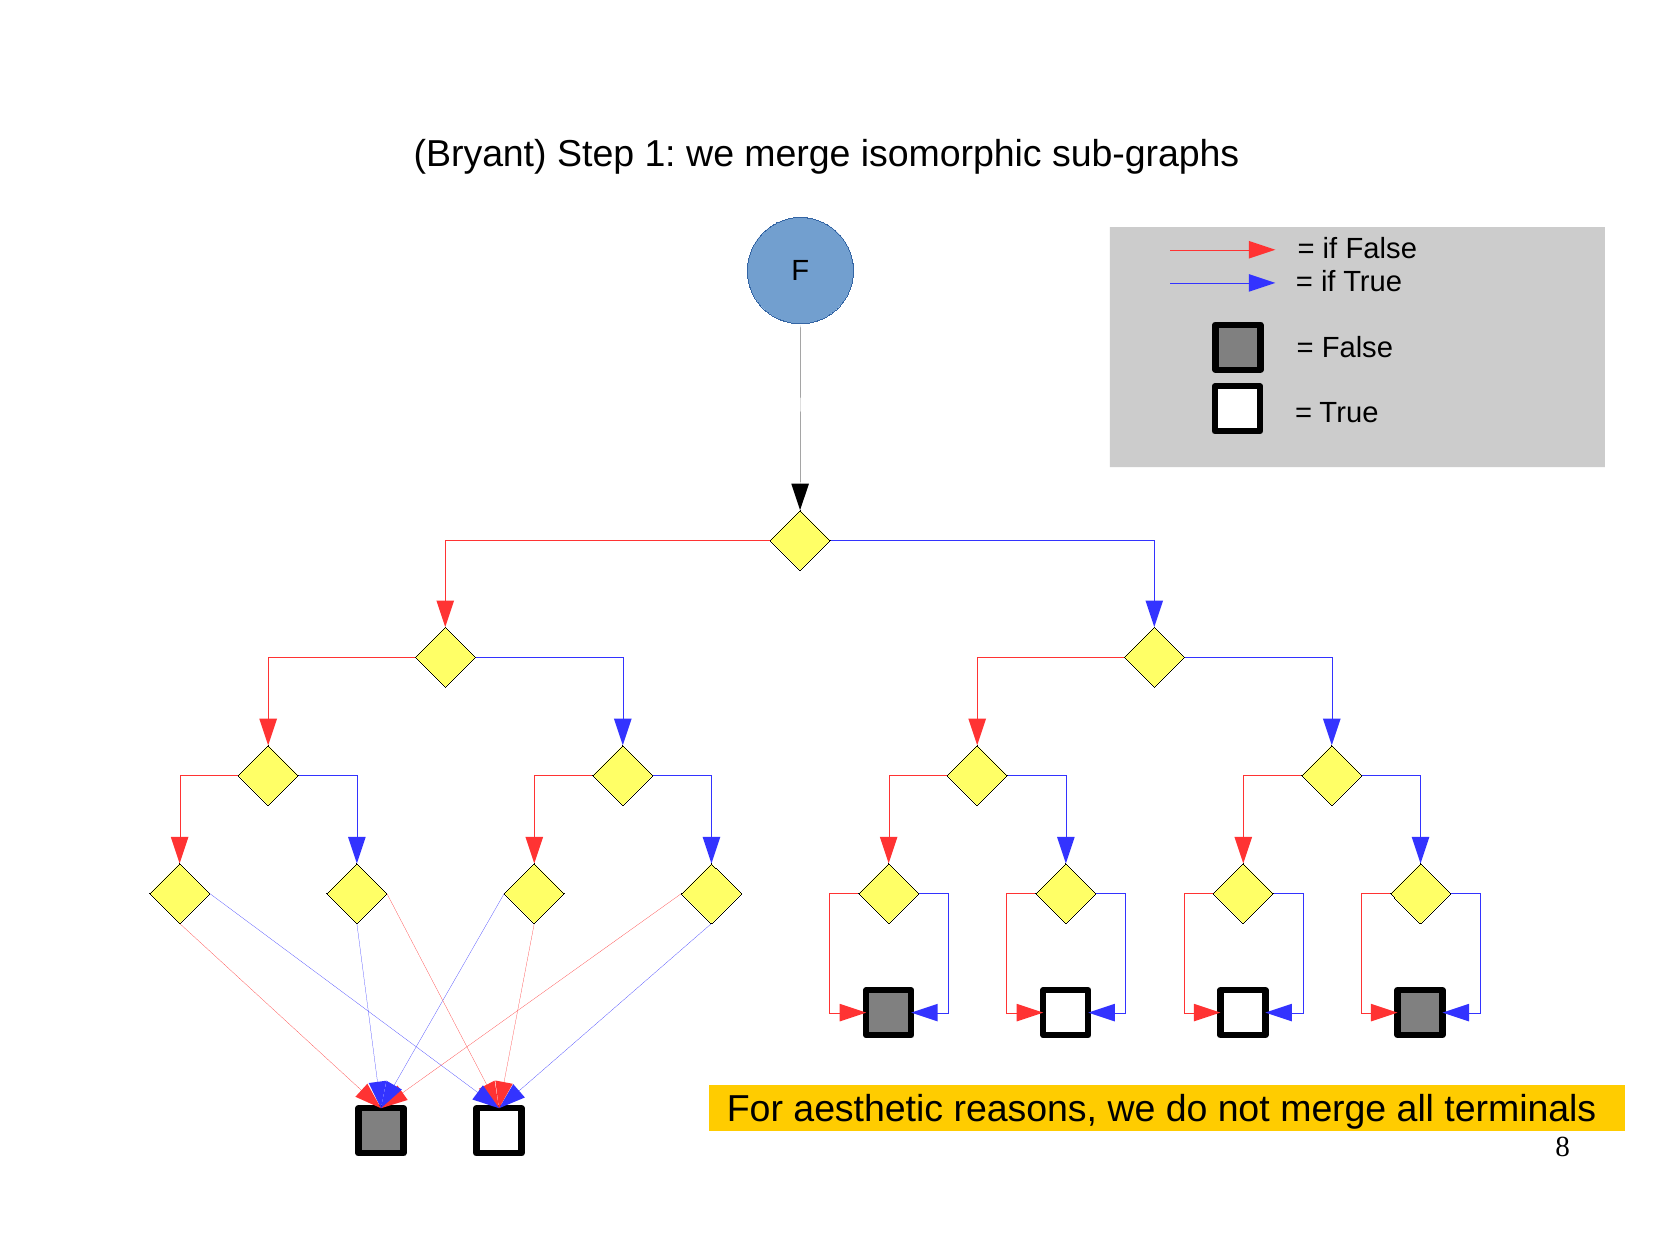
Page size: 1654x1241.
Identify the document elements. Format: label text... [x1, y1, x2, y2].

text_box [858, 863, 919, 924]
text_box [326, 863, 387, 924]
text_box = if False = if True = False = True [1109, 227, 1605, 468]
text_box [1397, 990, 1443, 1036]
text_box [1301, 745, 1362, 806]
text_box [149, 863, 210, 924]
text_box [504, 863, 565, 924]
text_box [592, 745, 653, 806]
text_box For aesthetic reasons, we do not merge all terminals [709, 1085, 1625, 1131]
text_box [770, 510, 831, 571]
text_box [238, 745, 299, 806]
text_box [866, 990, 912, 1036]
text_box [476, 1108, 522, 1154]
text_box [415, 627, 476, 688]
text_box [1043, 990, 1089, 1036]
text_box F [747, 257, 854, 324]
text_box [1220, 990, 1266, 1036]
text_box [1215, 386, 1261, 432]
text_box [358, 1108, 404, 1154]
text_box [1390, 863, 1451, 924]
text_box [1215, 324, 1261, 370]
text_box [1124, 627, 1185, 688]
text_box [1213, 863, 1274, 924]
text_box [947, 745, 1008, 806]
text_box [1035, 863, 1096, 924]
title (Bryant) Step 1: we merge isomorphic sub-graphs [82, 49, 1571, 257]
text_box [681, 863, 742, 924]
